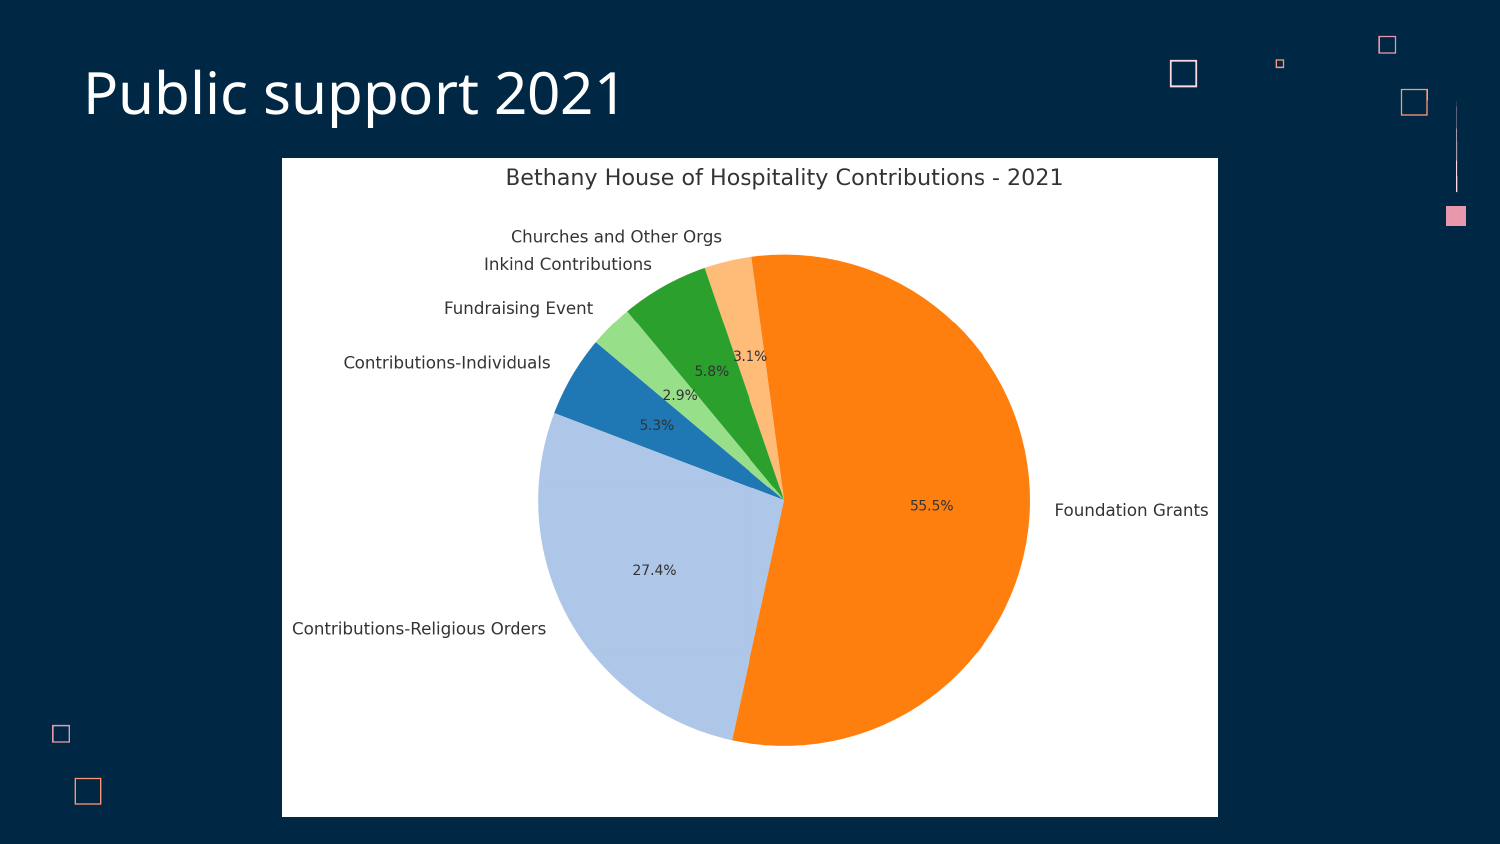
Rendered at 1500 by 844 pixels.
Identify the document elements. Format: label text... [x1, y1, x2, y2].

picture [282, 158, 1218, 817]
title Public support 2021 [68, 41, 1333, 136]
